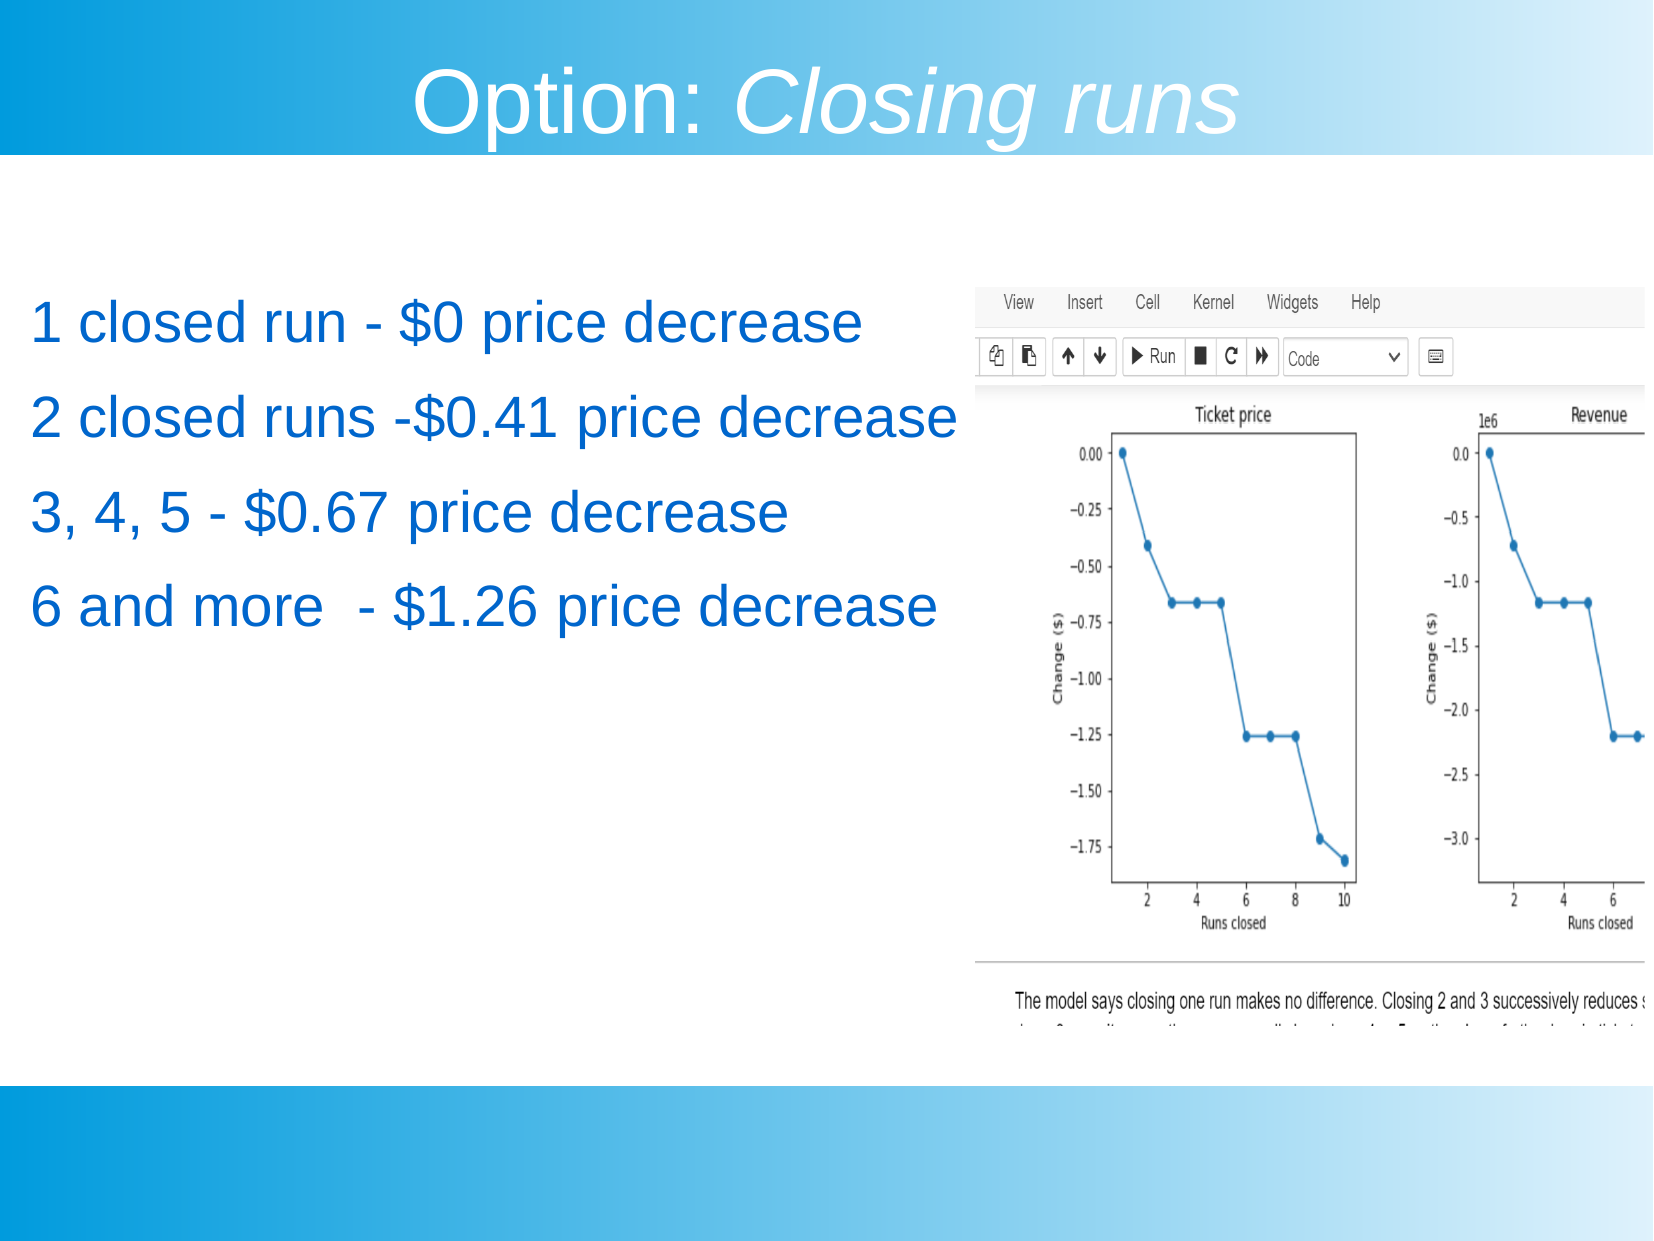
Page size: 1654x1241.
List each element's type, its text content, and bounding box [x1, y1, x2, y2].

title Option: Closing runs [82, 49, 1571, 155]
list 1 closed run - $0 price decrease 2 closed runs -$0.41 price decrease 3, 4, 5 - $0.67 price decrease 6 and more - $1.26 price decrease [30, 290, 961, 1010]
picture [975, 287, 1645, 1026]
